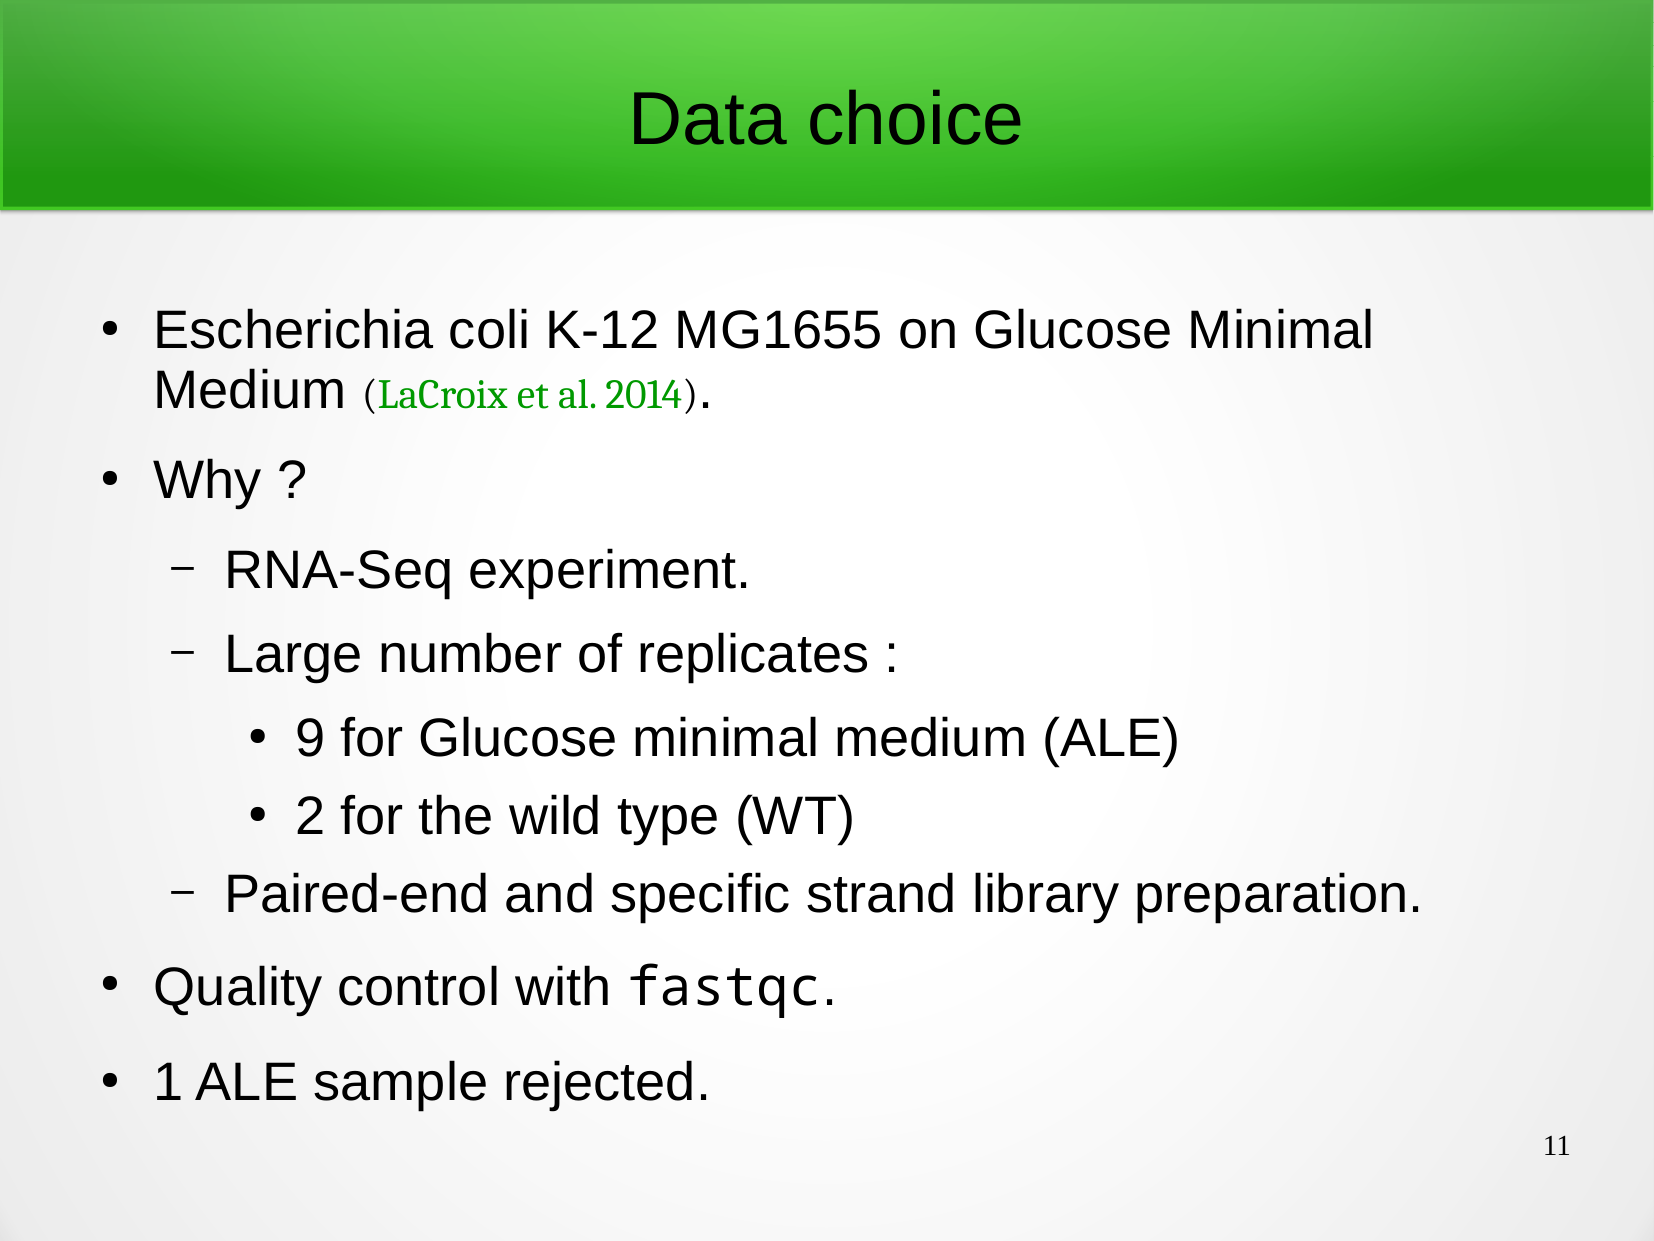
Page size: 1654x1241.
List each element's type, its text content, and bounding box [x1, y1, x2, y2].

list Escherichia coli K-12 MG1655 on Glucose Minimal Medium (LaCroix et al. 2014). Why ? RNA-Seq experiment. Large number of replicates : 9 for Glucose minimal medium (ALE) 2 for the wild type (WT) Paired-end and specific strand library preparation. Quality control with fastqc. 1 ALE sample rejected. [82, 299, 1571, 1186]
title Data choice [82, 47, 1571, 189]
